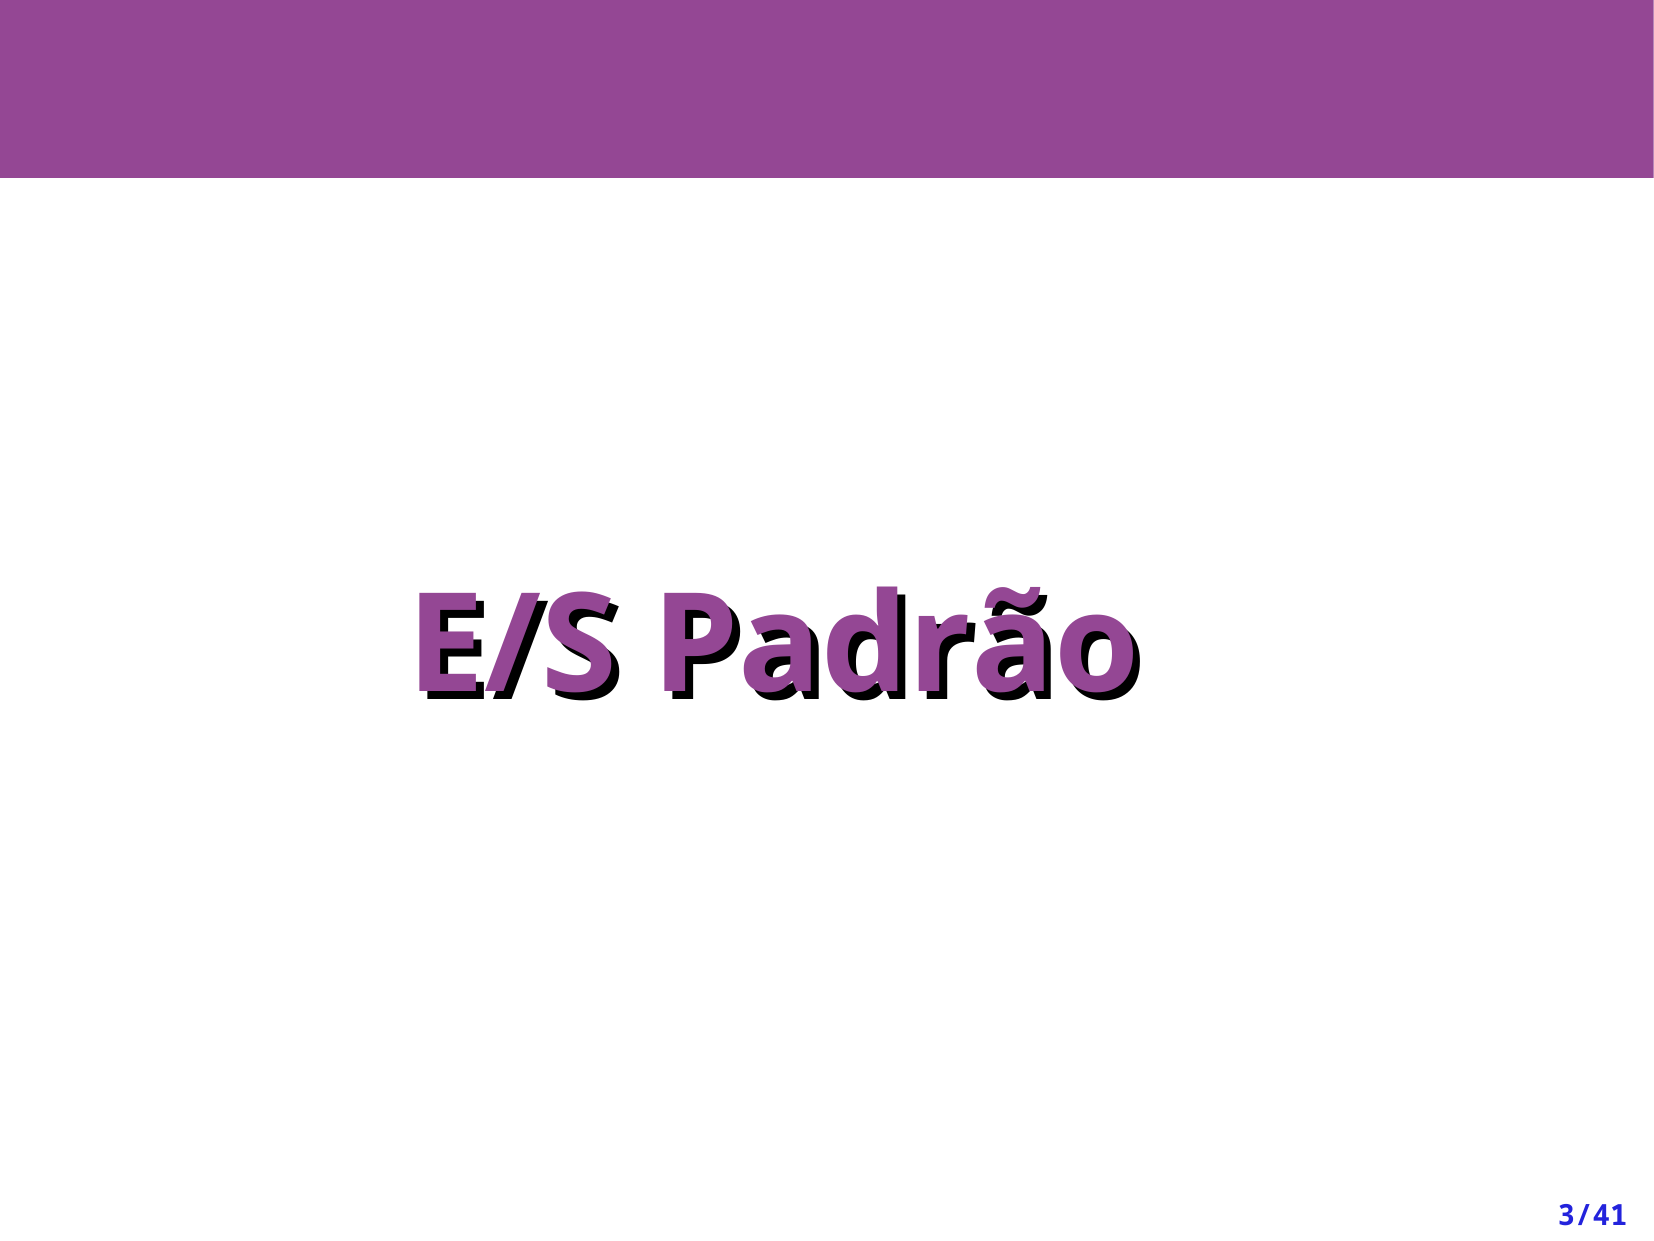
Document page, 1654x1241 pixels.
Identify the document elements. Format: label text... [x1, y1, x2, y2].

text_box E/S Padrão [392, 537, 1257, 715]
